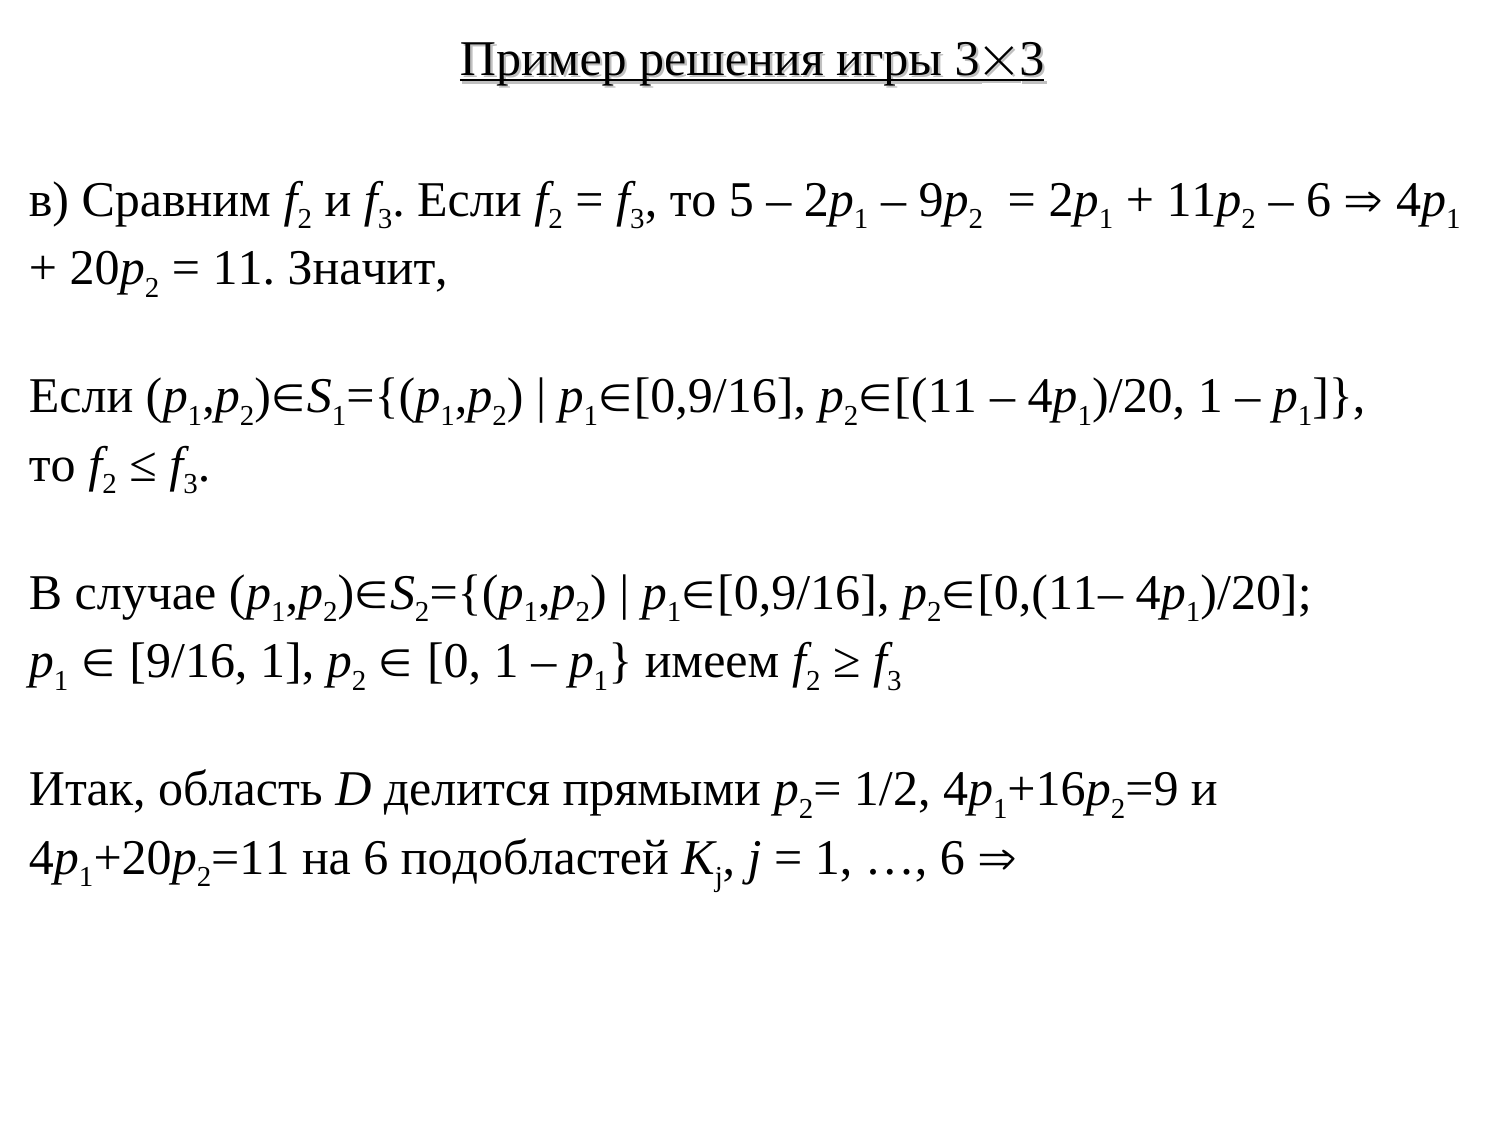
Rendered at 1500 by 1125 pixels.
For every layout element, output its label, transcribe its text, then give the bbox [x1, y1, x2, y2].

text_box Пример решения игры 33 [445, 17, 1072, 94]
text_box в) Сравним f2 и f3. Если f2 = f3, то 5 – 2p1 – 9p2 = 2p1 + 11p2 – 6  4p1 + 20p2 = 11. Значит, Если (p1,p2)S1={(p1,p2) | p1[0,9/16], p2[(11 – 4p1)/20, 1 – p1]}, то f2 ≤ f3. В случае (p1,p2)S2={(p1,p2) | p1[0,9/16], p2[0,(11– 4p1)/20]; p1  [9/16, 1], p2  [0, 1 – p1} имеем f2 ≥ f3 Итак, область D делится прямыми p2= 1/2, 4p1+16p2=9 и 4p1+20p2=11 на 6 подобластей Kj, j = 1, …, 6  [14, 158, 1483, 961]
